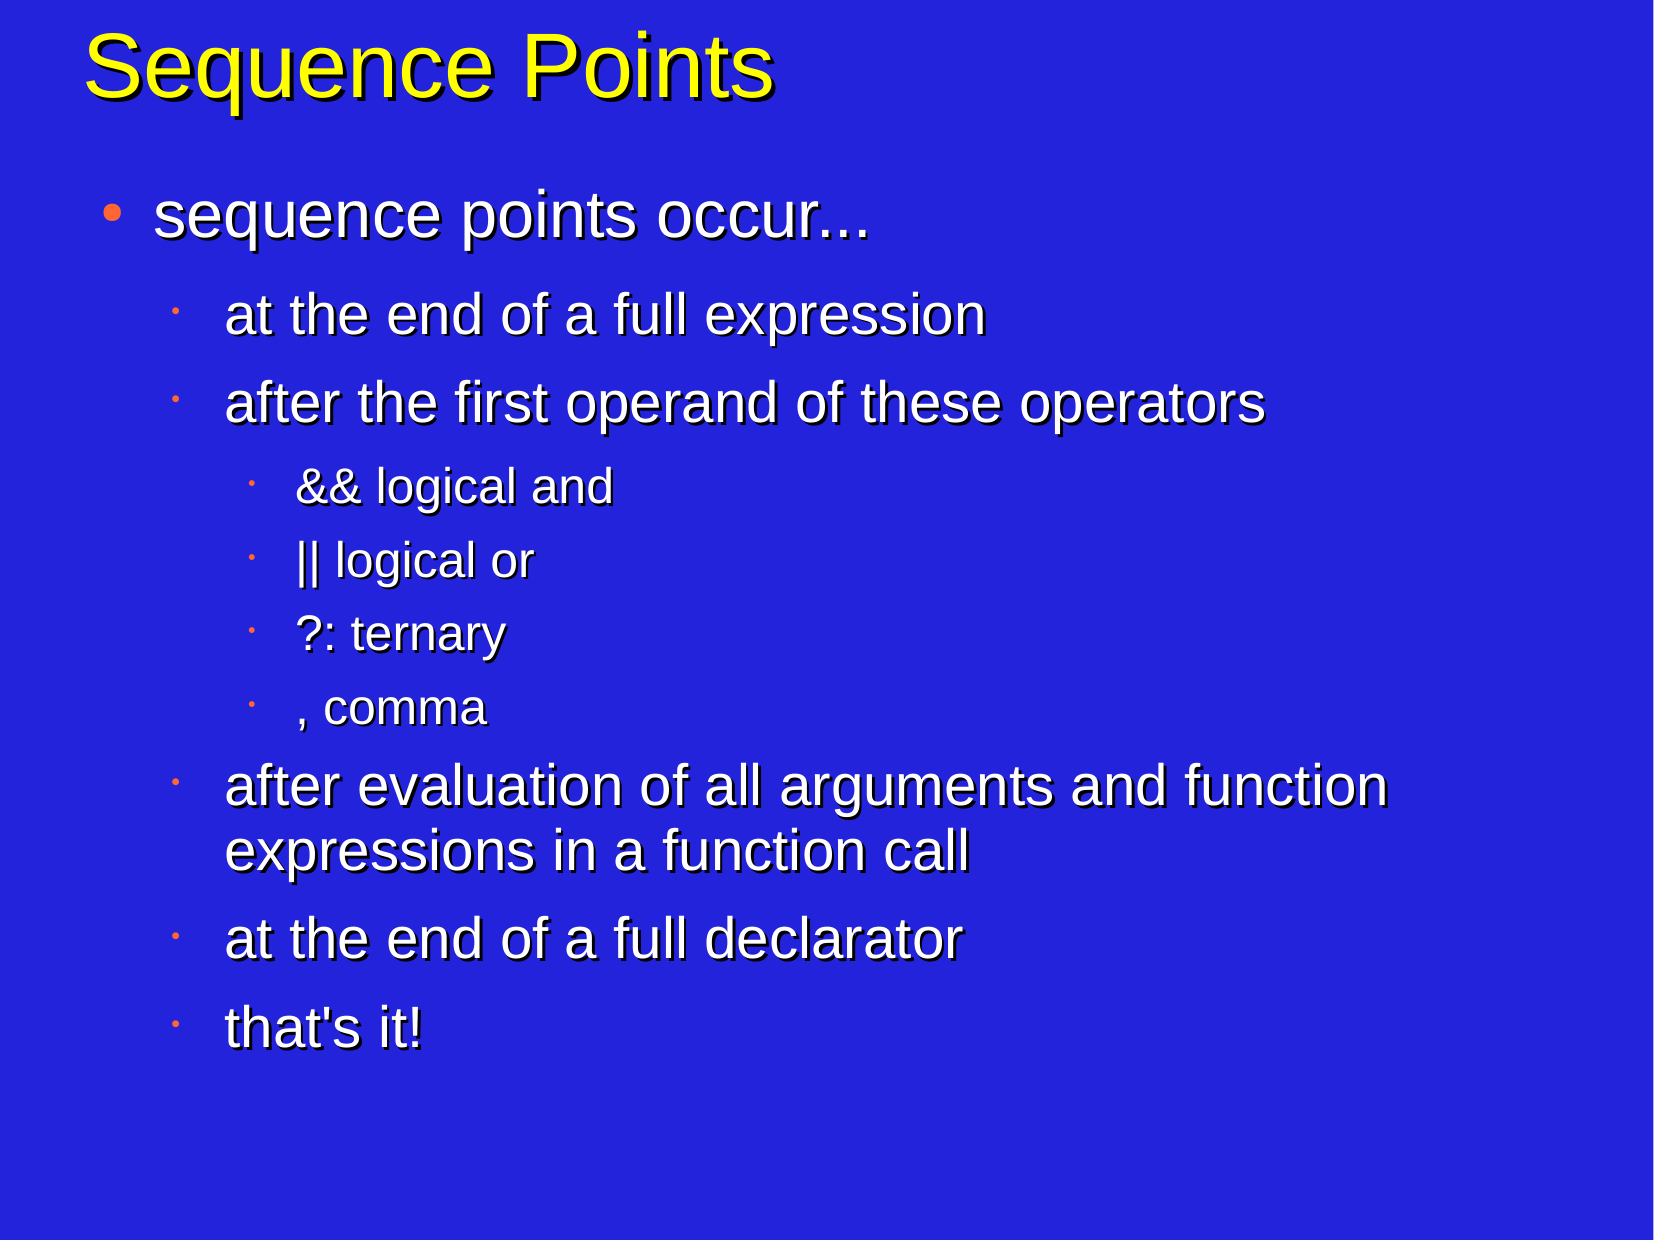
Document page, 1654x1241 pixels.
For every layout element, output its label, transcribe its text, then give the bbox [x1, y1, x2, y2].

list sequence points occur... at the end of a full expression after the first operand of these operators && logical and || logical or ?: ternary , comma after evaluation of all arguments and function expressions in a function call at the end of a full declarator that's it! [82, 177, 1571, 1182]
title Sequence Points [82, 2, 1571, 130]
